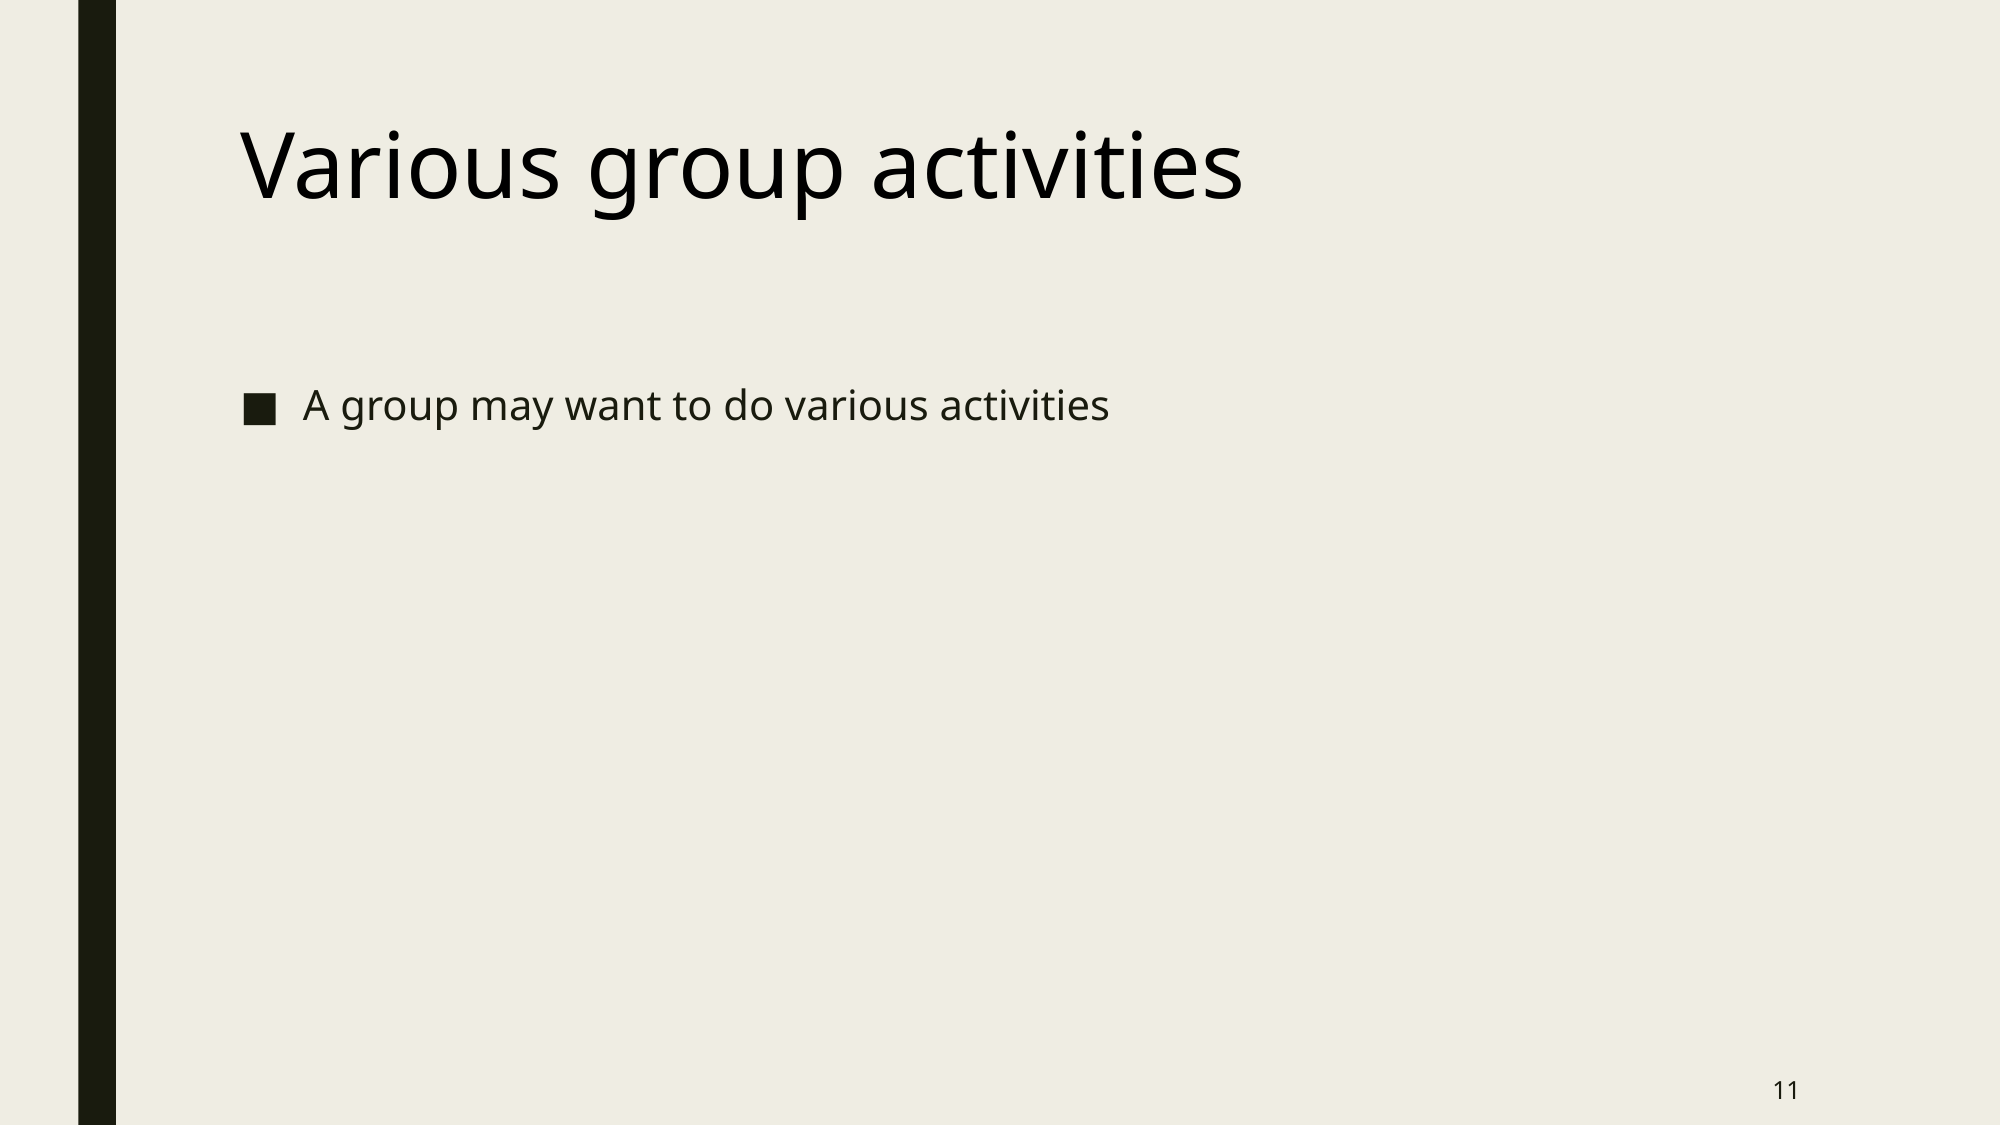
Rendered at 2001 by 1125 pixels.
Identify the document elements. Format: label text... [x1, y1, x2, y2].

list A group may want to do various activities [225, 375, 1800, 963]
slide_number <number> [1553, 1058, 1816, 1125]
title Various group activities [225, 112, 1800, 357]
